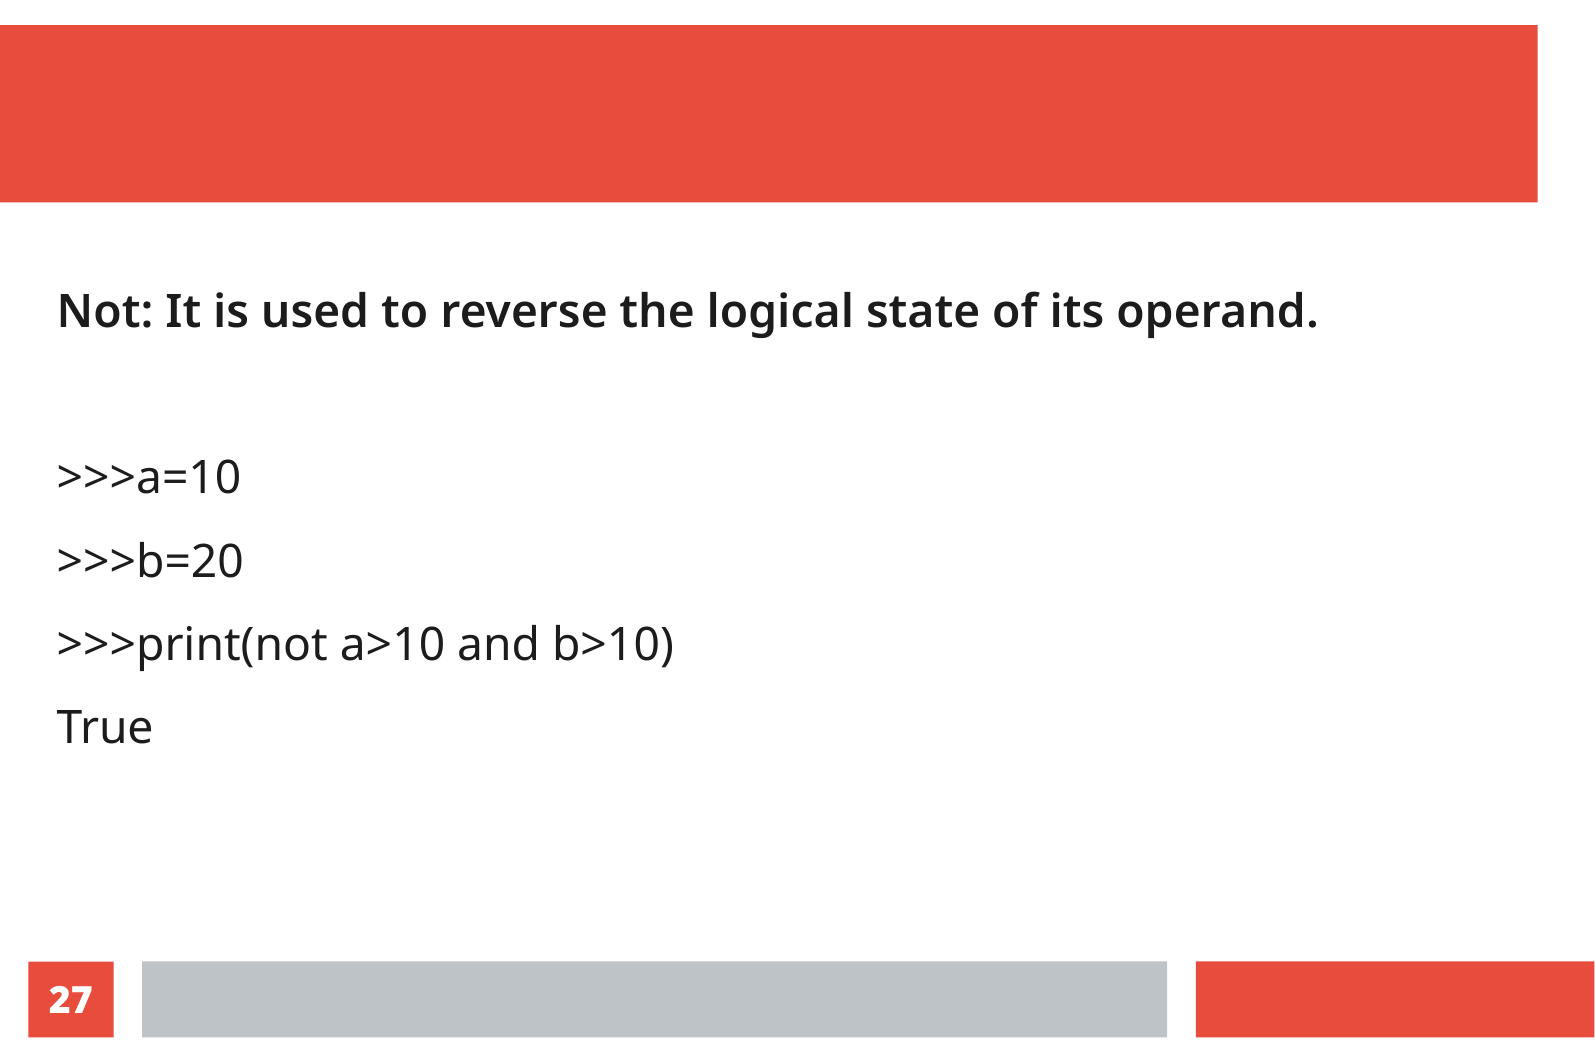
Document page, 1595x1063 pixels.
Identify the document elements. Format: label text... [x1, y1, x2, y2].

list Not: It is used to reverse the logical state of its operand. >>>a=10 >>>b=20 >>>print(not a>10 and b>10) True [56, 278, 1509, 937]
